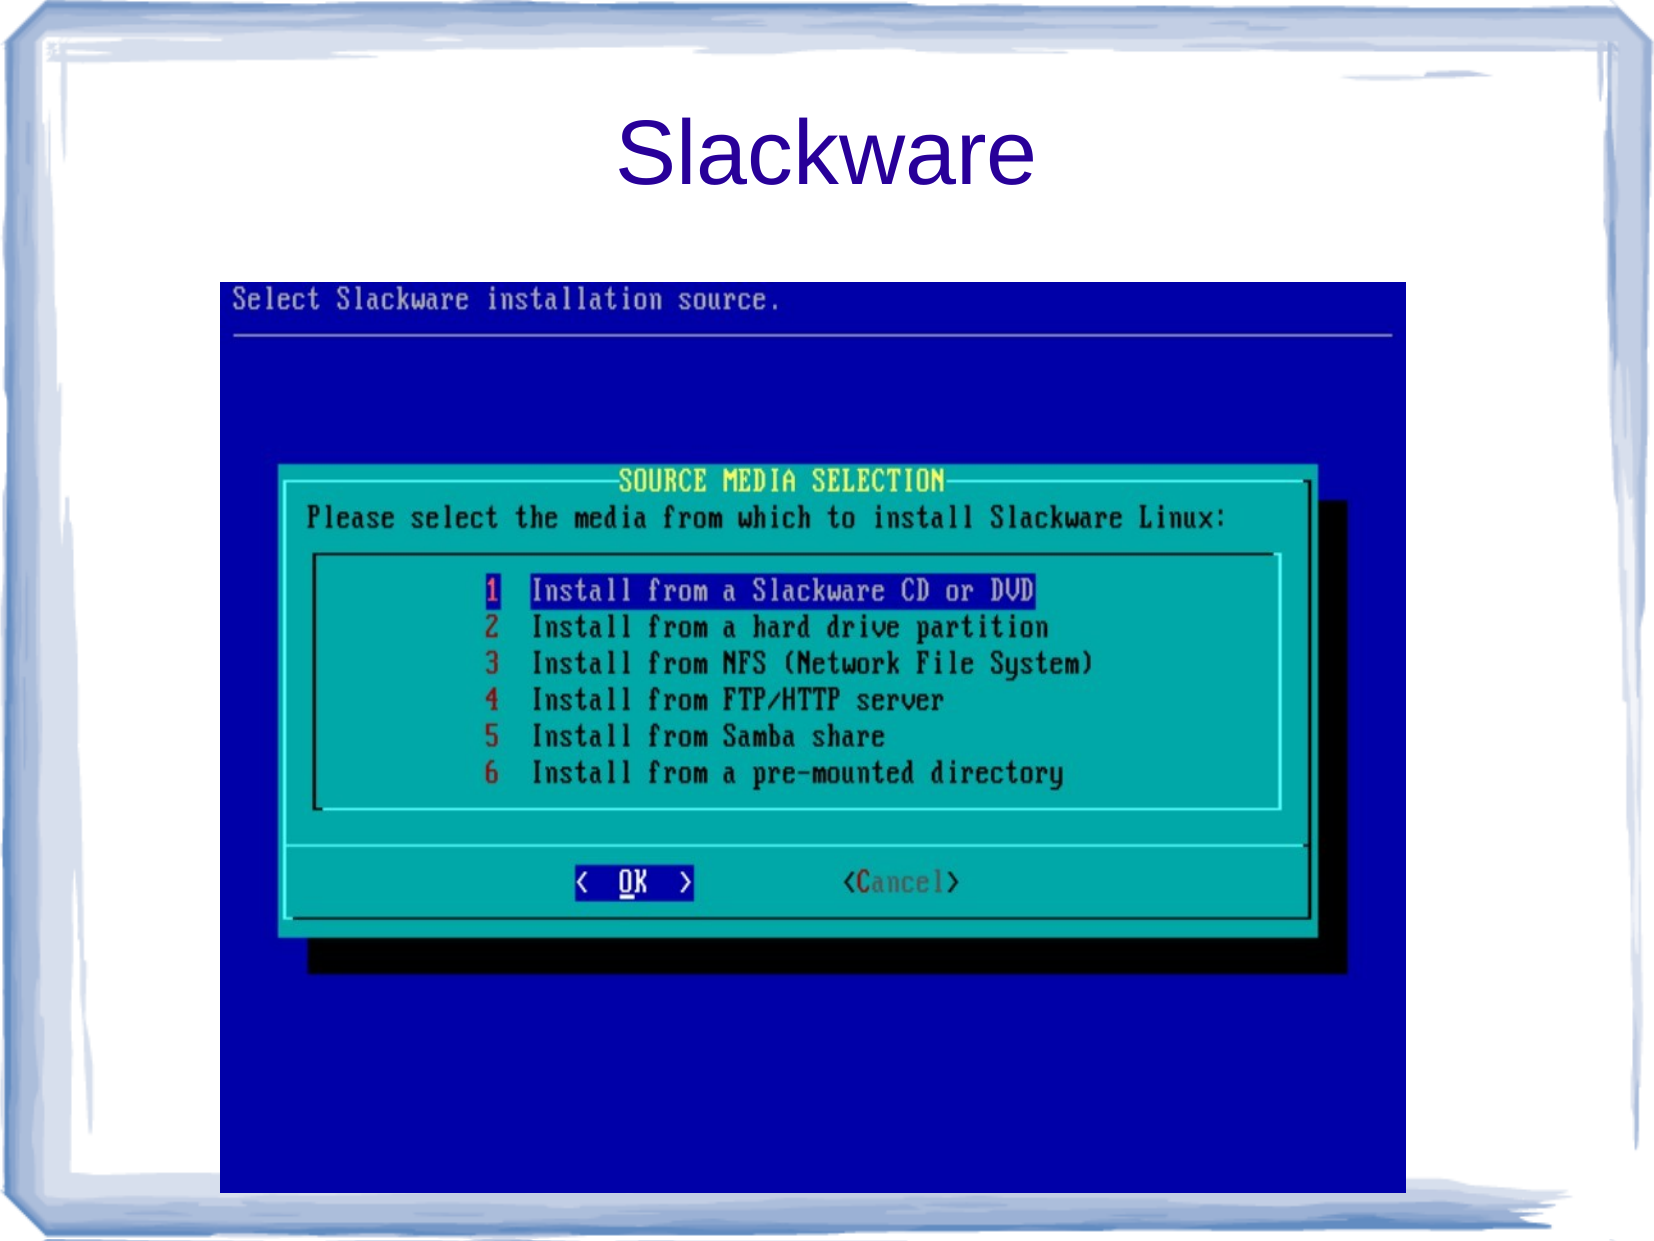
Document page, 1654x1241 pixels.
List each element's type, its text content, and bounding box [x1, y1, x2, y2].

picture [0, 0, 1654, 1241]
title Slackware [82, 49, 1571, 257]
